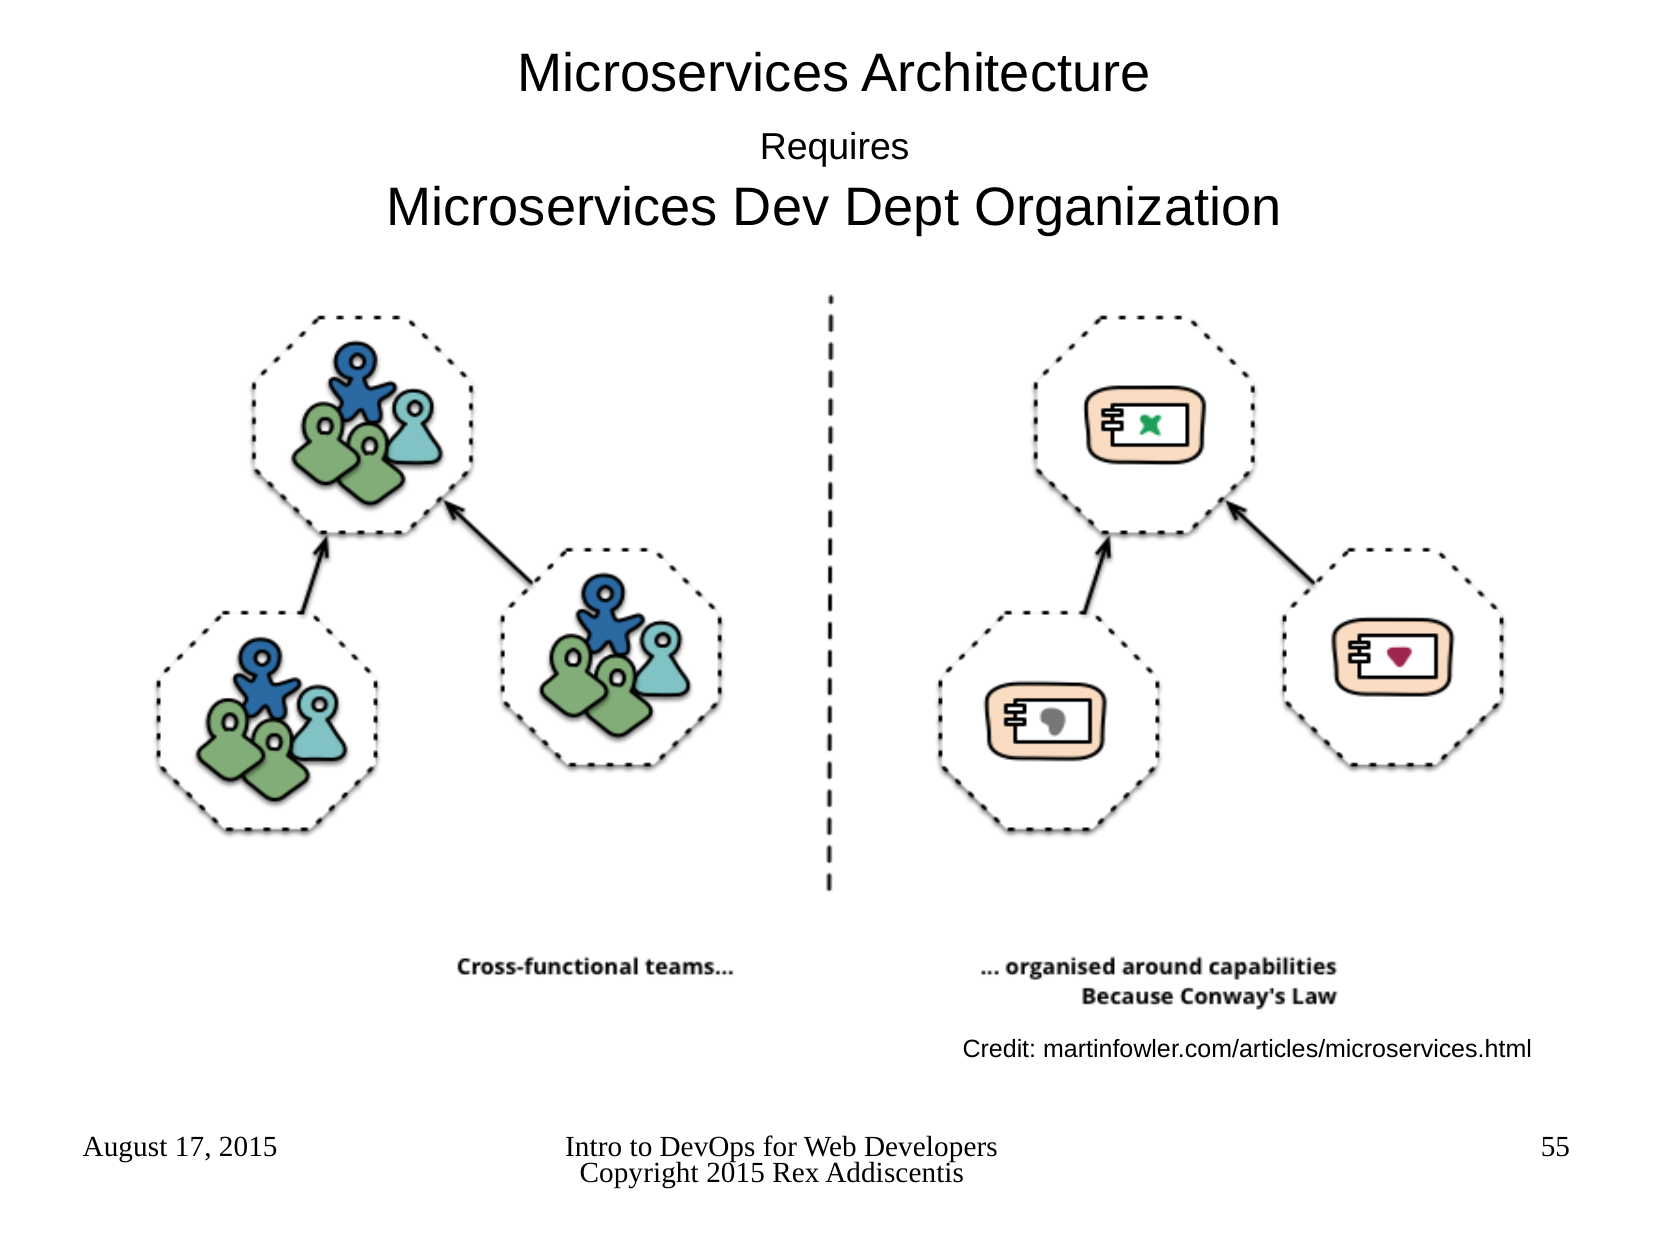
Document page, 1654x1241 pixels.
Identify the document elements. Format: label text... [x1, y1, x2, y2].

title Credit: martinfowler.com/articles/microservices.html [135, 1033, 1533, 1064]
picture [131, 276, 1530, 1027]
title Microservices Architecture Requires Microservices Dev Dept Organization [90, 37, 1579, 233]
